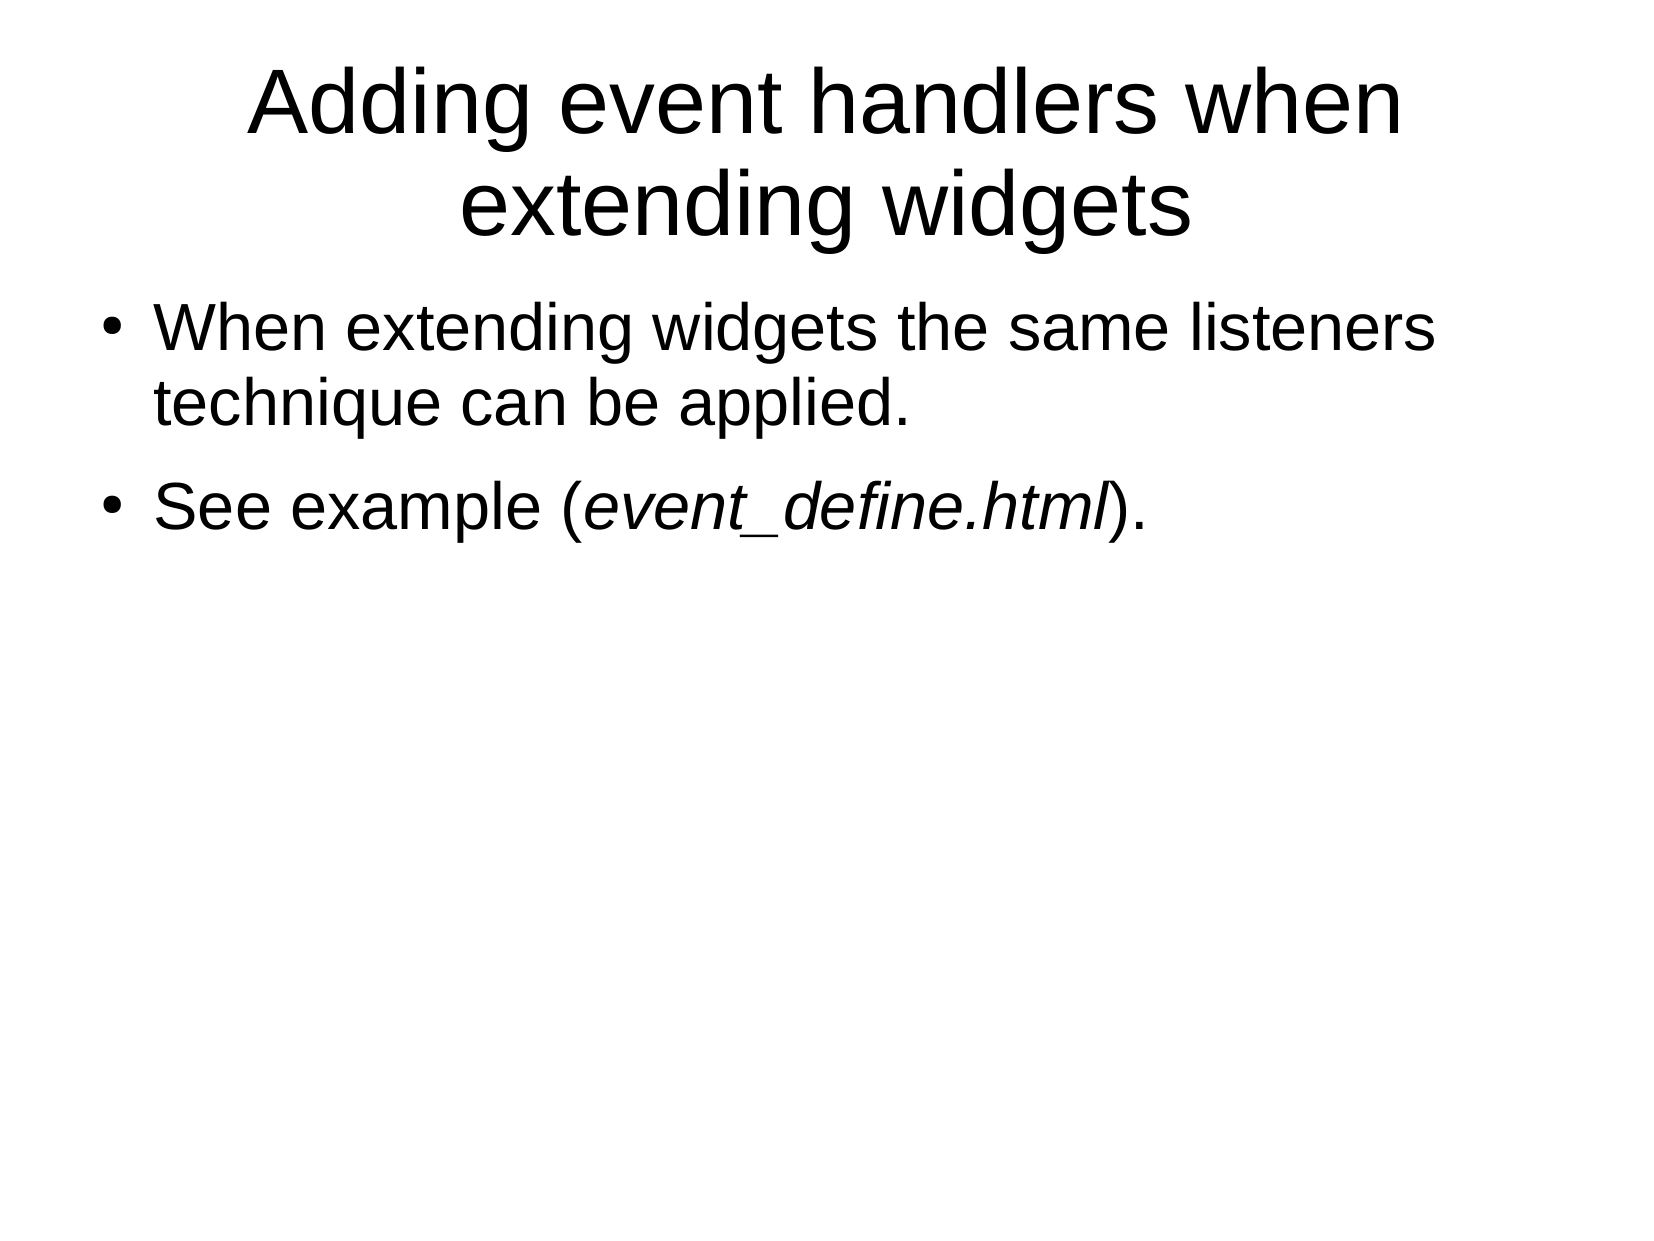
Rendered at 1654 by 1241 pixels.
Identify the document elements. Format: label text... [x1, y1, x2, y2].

list When extending widgets the same listeners technique can be applied. See example (event_define.html). [82, 290, 1538, 1010]
title Adding event handlers when extending widgets [82, 49, 1571, 257]
